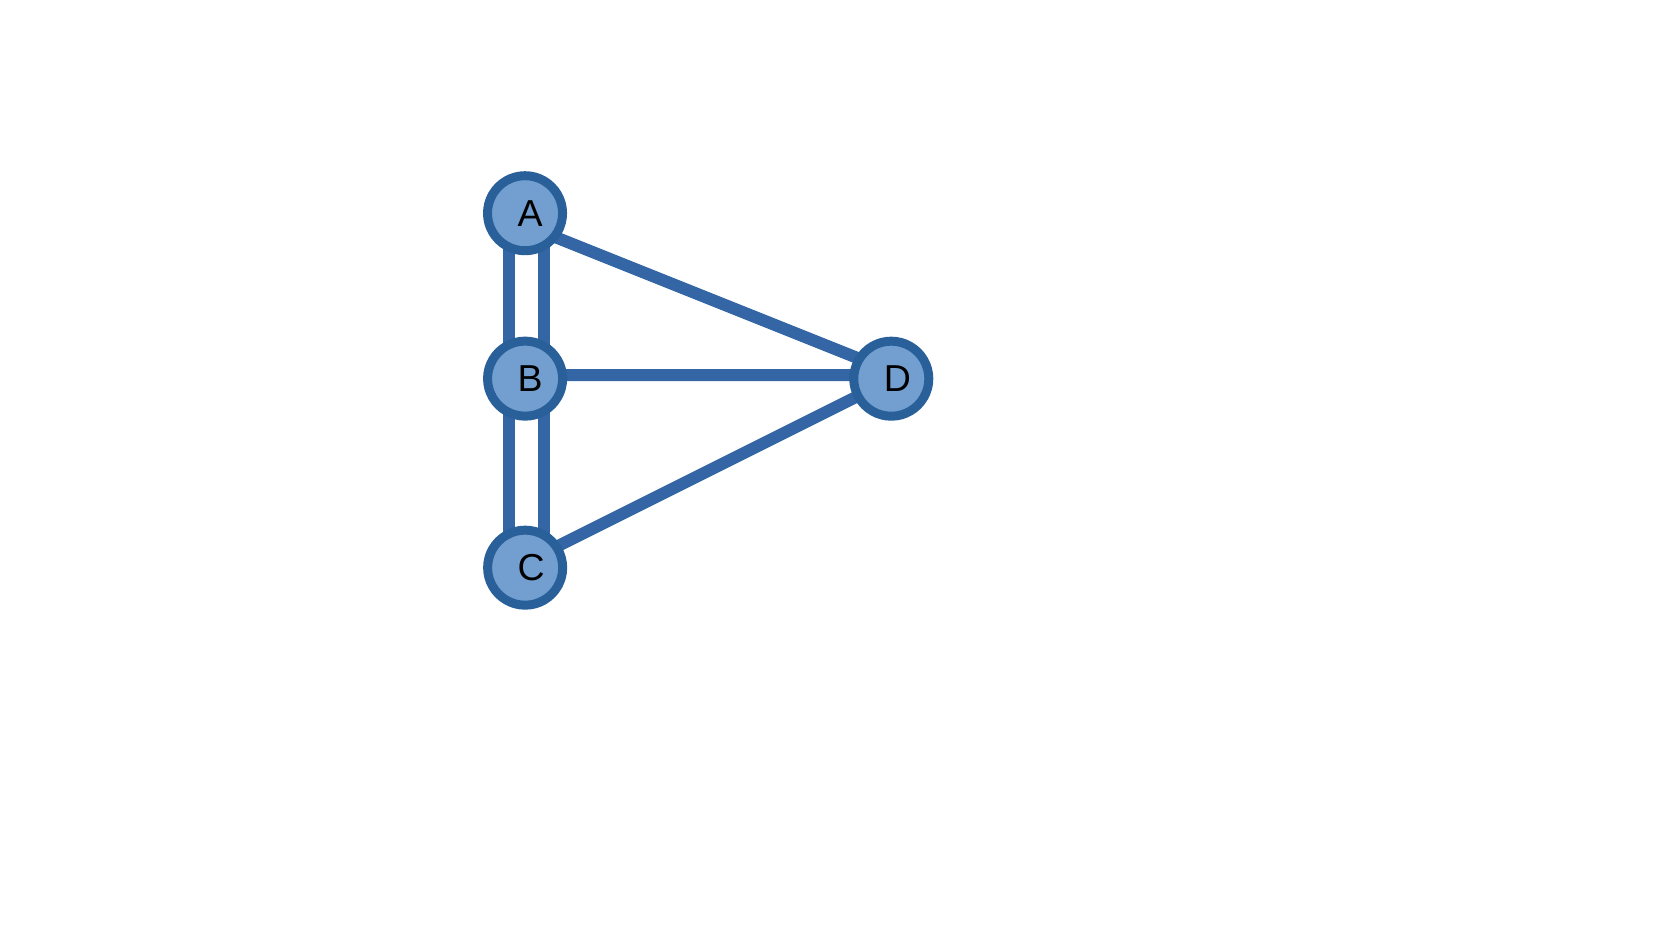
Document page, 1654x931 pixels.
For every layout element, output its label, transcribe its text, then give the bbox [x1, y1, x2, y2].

text_box A [487, 175, 563, 251]
text_box C [487, 530, 563, 606]
text_box D [853, 341, 929, 417]
text_box B [487, 341, 563, 417]
